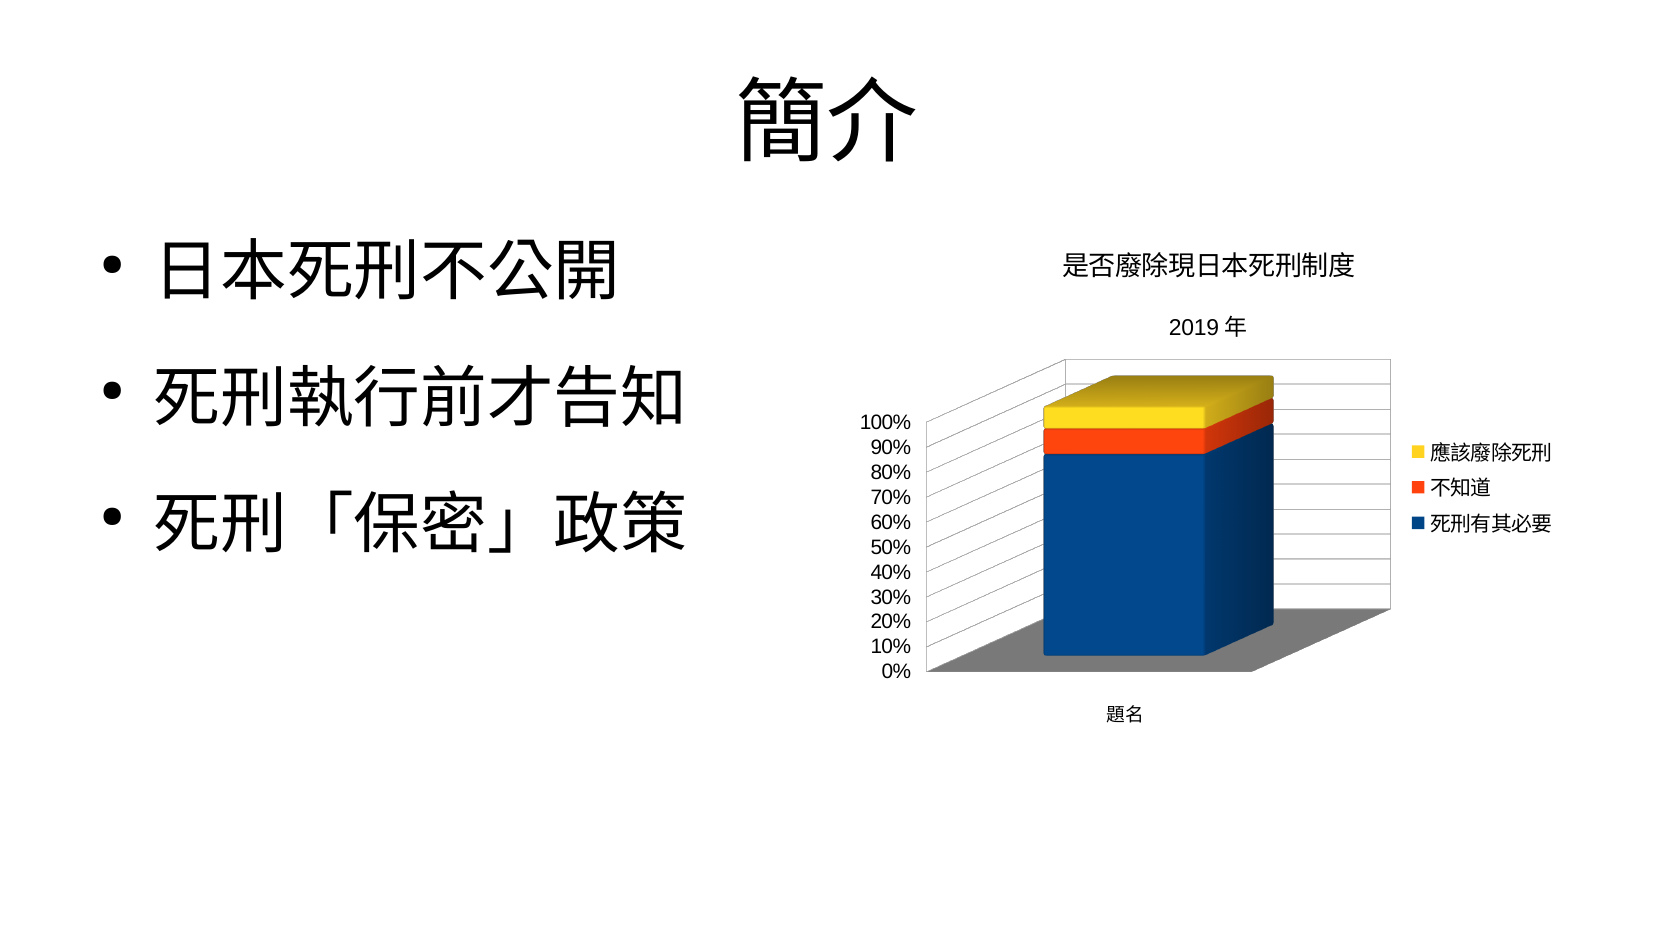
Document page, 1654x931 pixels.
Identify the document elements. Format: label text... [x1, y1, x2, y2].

chart [845, 217, 1572, 758]
title 簡介 [82, 37, 1571, 193]
list 日本死刑不公開 死刑執行前才告知 死刑「保密」政策 [82, 217, 809, 758]
